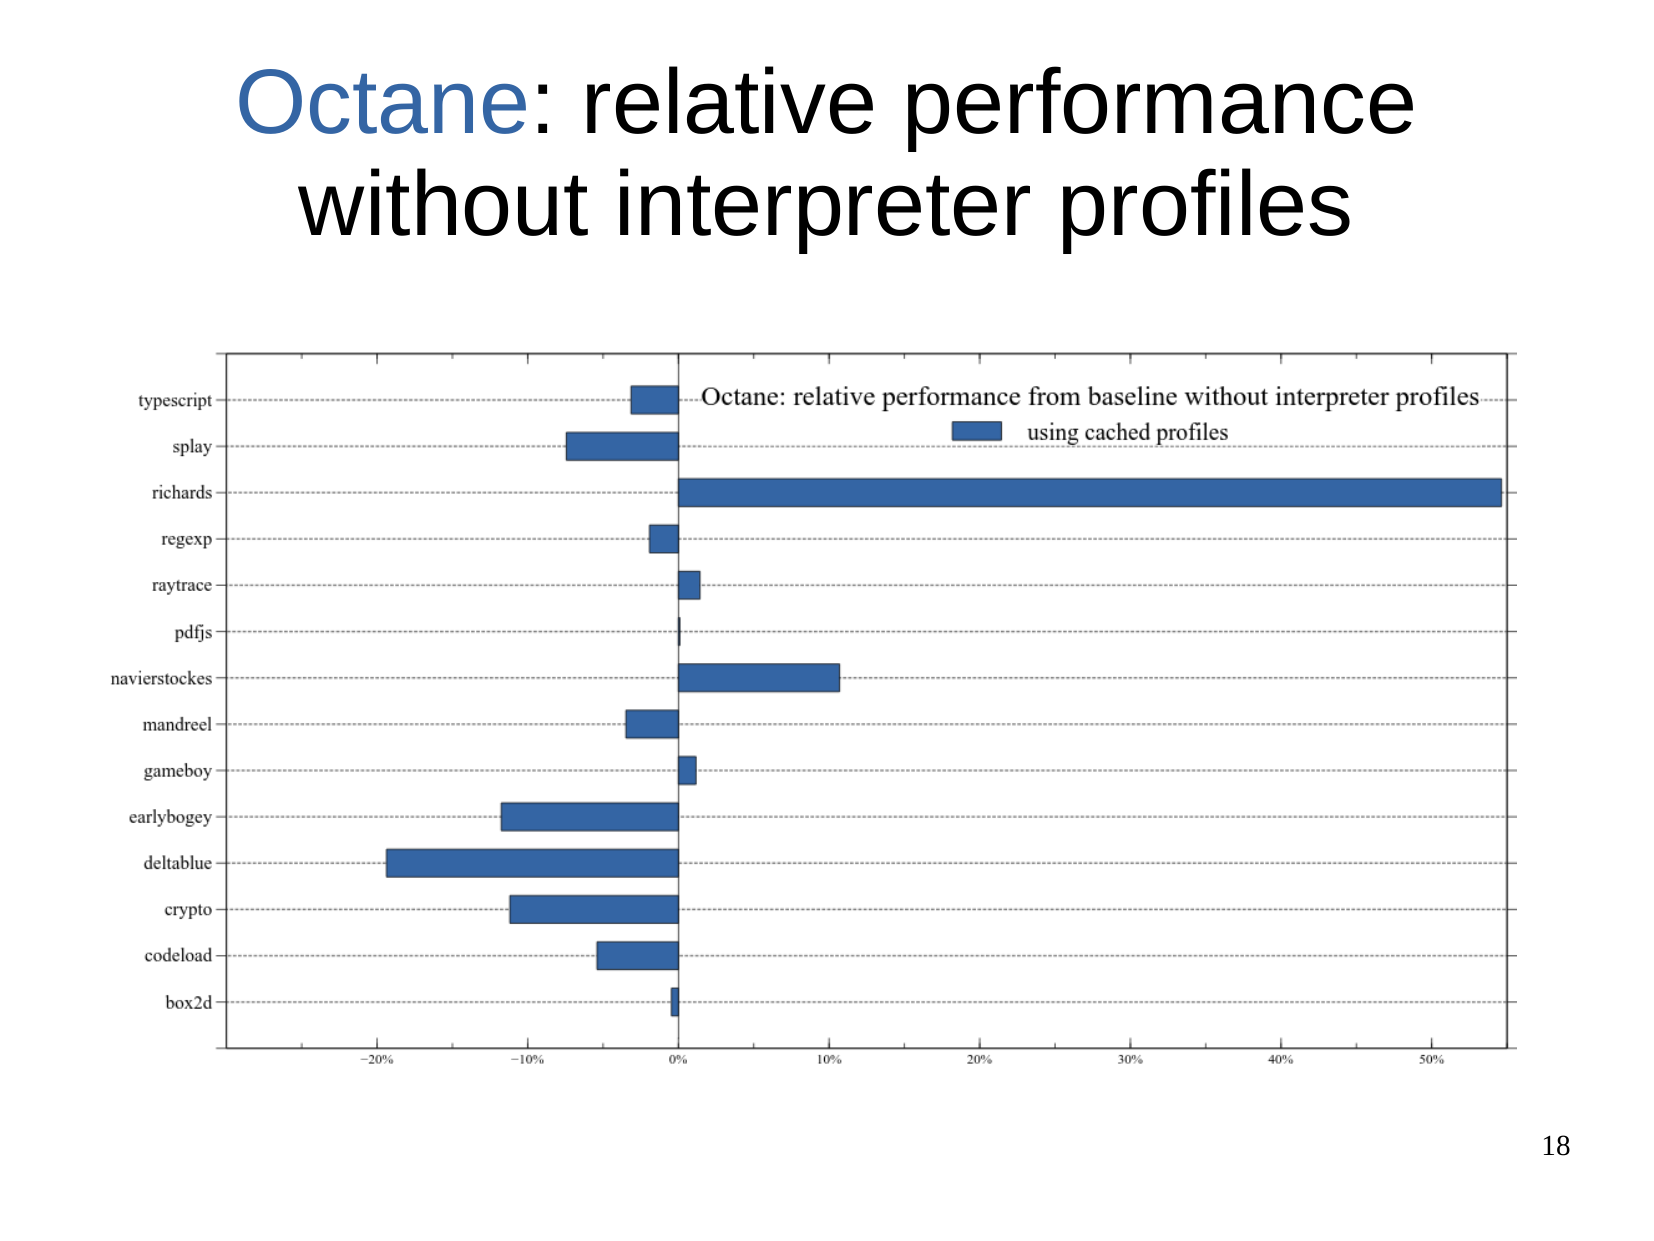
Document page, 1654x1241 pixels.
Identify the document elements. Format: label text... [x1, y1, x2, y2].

title Octane: relative performance without interpreter profiles [82, 49, 1571, 257]
picture [45, 344, 1517, 1081]
